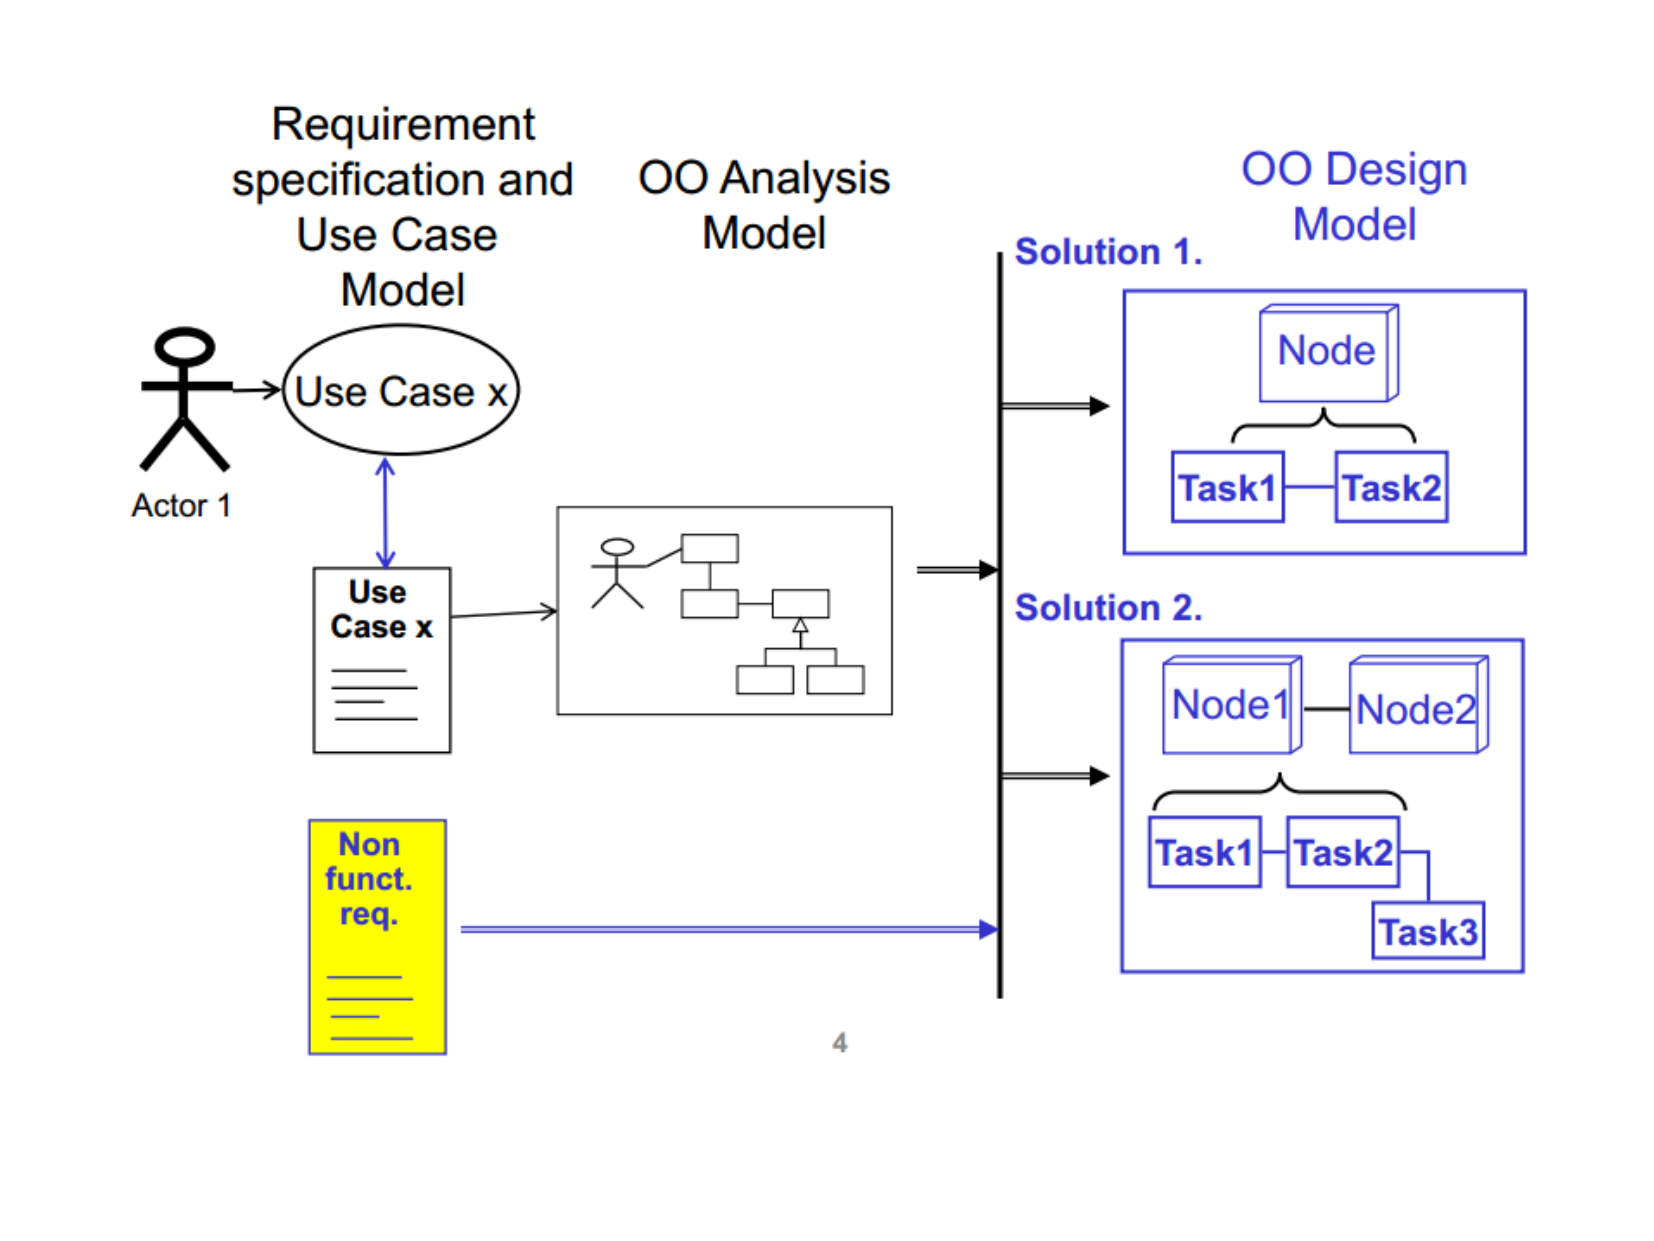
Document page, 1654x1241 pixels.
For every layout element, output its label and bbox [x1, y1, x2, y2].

picture [114, 102, 1536, 1063]
